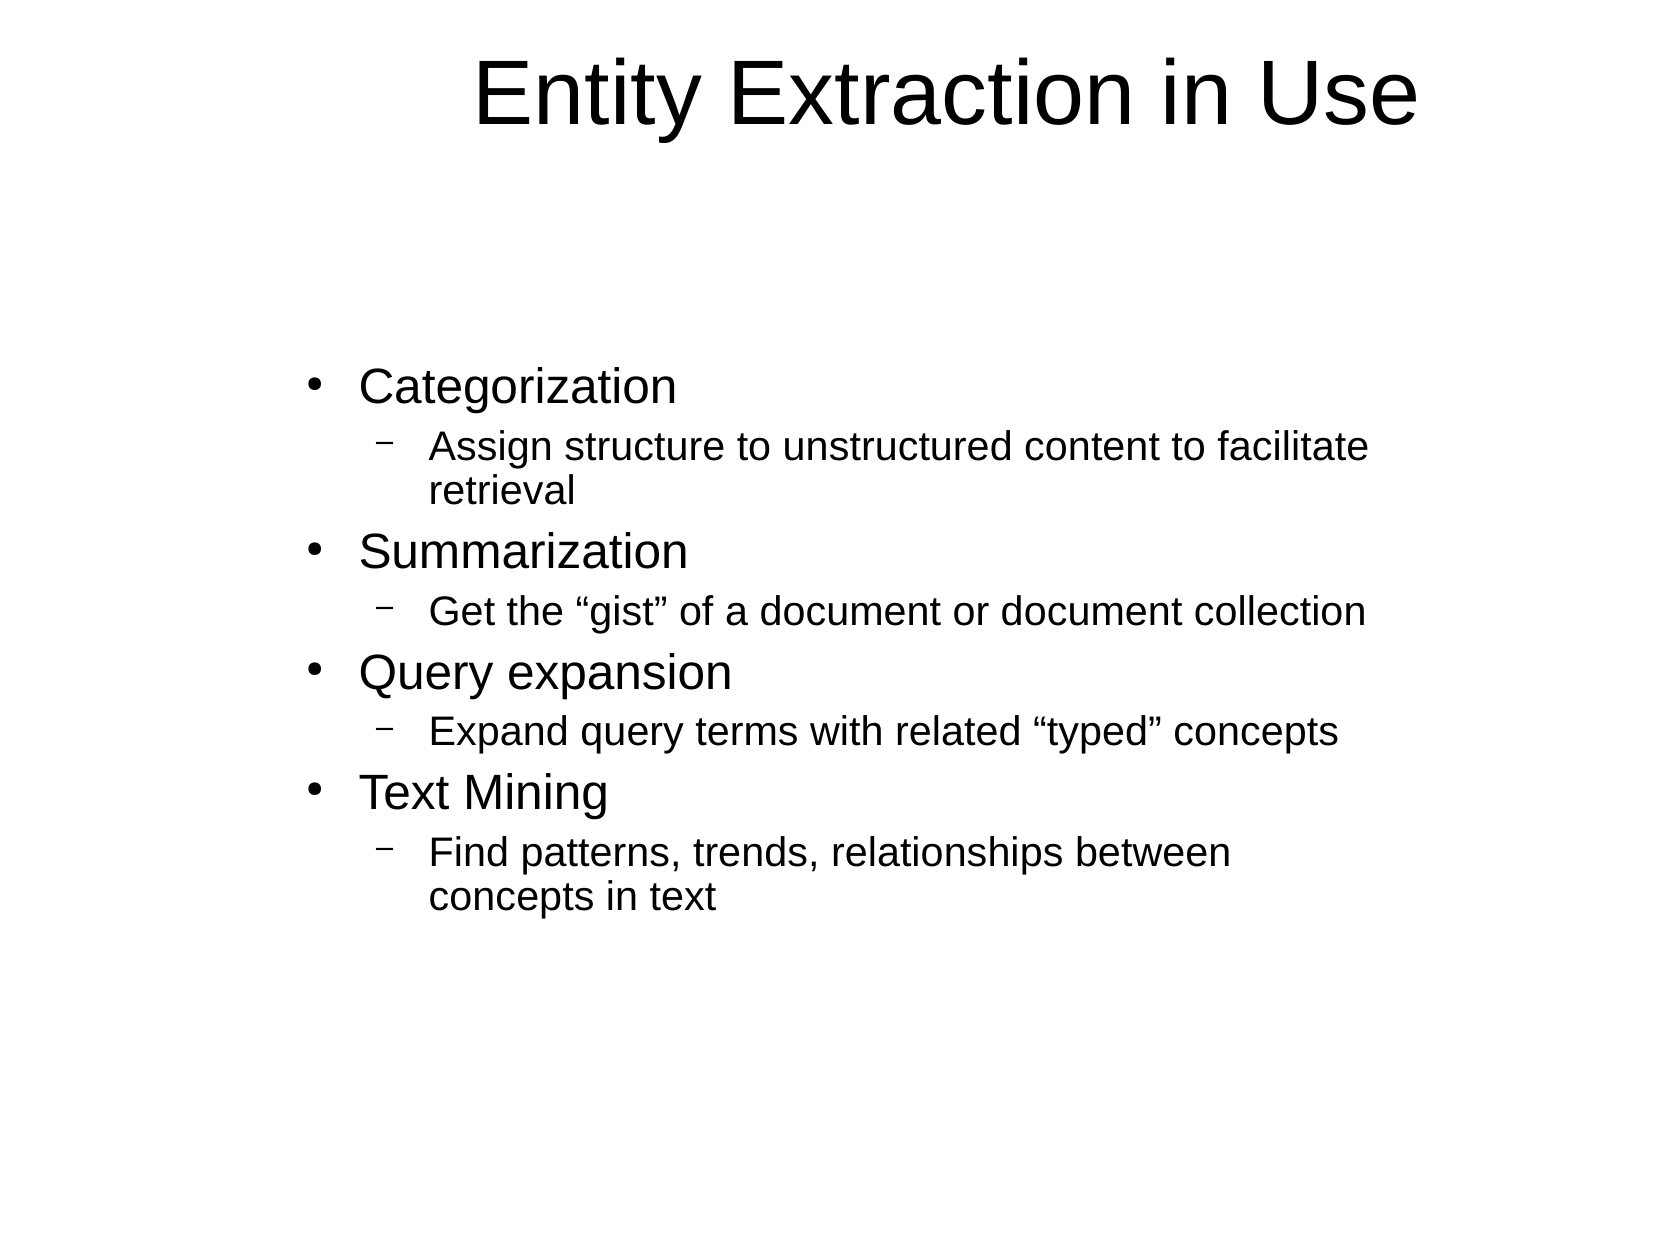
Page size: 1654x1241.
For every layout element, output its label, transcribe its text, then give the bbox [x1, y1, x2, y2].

title Entity Extraction in Use [287, 25, 1576, 151]
list Categorization Assign structure to unstructured content to facilitate retrieval Summarization Get the “gist” of a document or document collection Query expansion Expand query terms with related “typed” concepts Text Mining Find patterns, trends, relationships between concepts in text [273, 353, 1389, 979]
